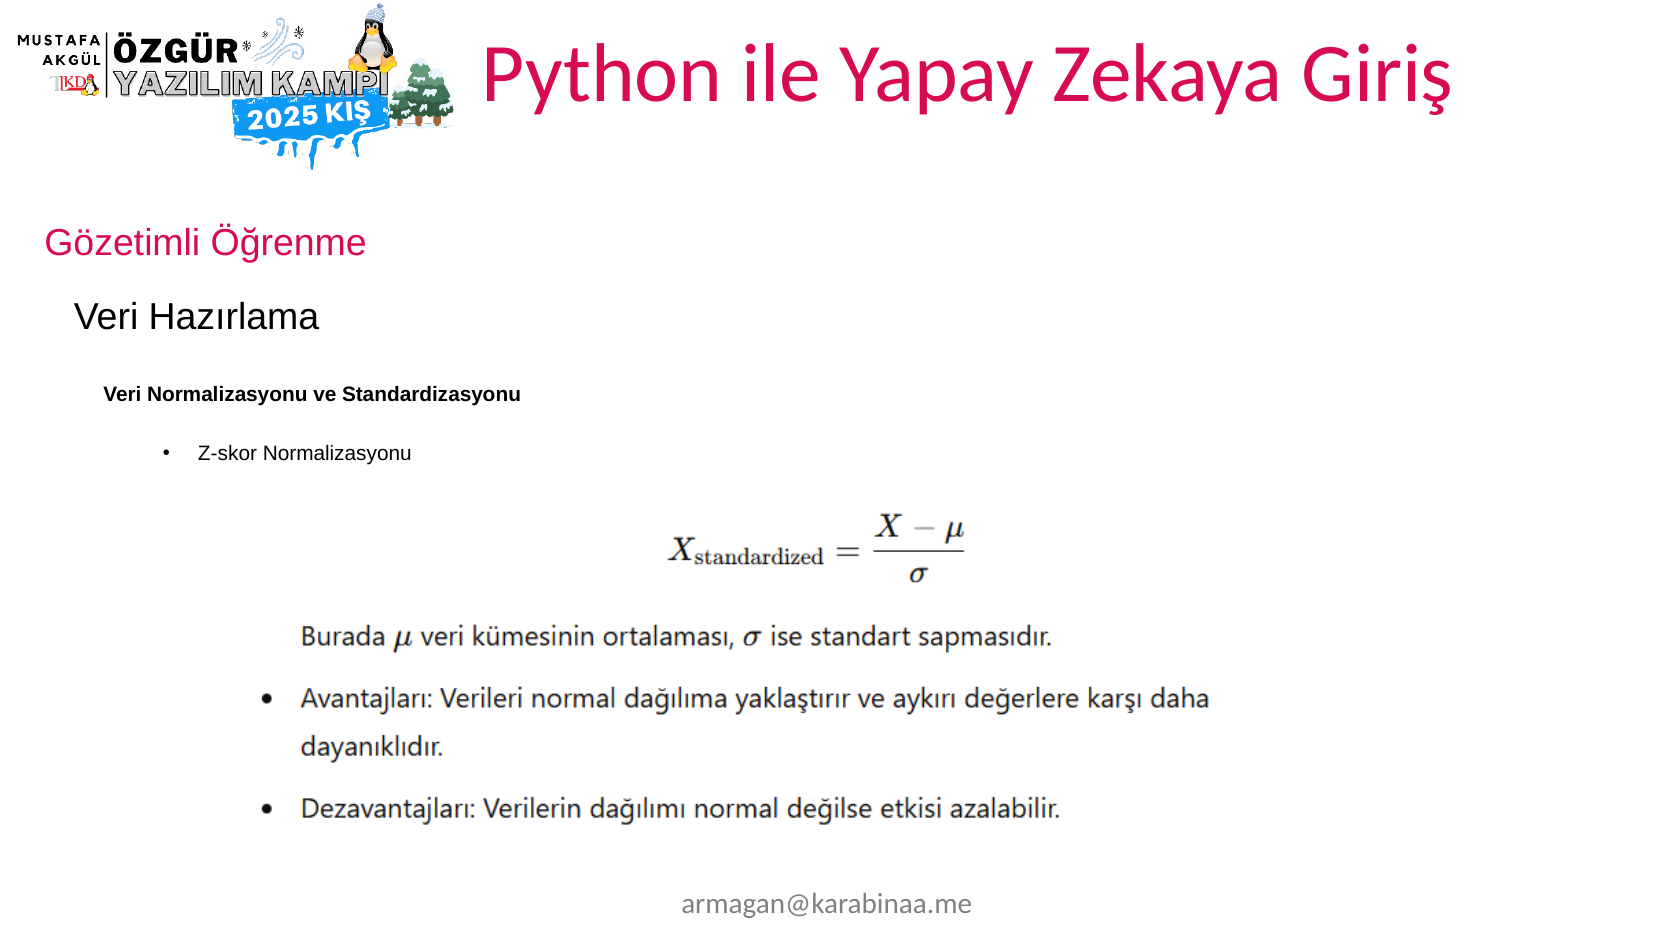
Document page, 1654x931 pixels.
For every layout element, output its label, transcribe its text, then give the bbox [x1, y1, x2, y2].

text_box Gözetimli Öğrenme [29, 213, 854, 271]
text_box Python ile Yapay Zekaya Giriş [467, 10, 1654, 126]
text_box armagan@karabinaa.me [0, 877, 1654, 928]
text_box Veri Normalizasyonu ve Standardizasyonu [88, 375, 562, 414]
text_box Veri Hazırlama [59, 288, 621, 355]
text_box Z-skor Normalizasyonu [147, 434, 857, 473]
picture [0, 0, 463, 177]
picture [236, 501, 1294, 833]
